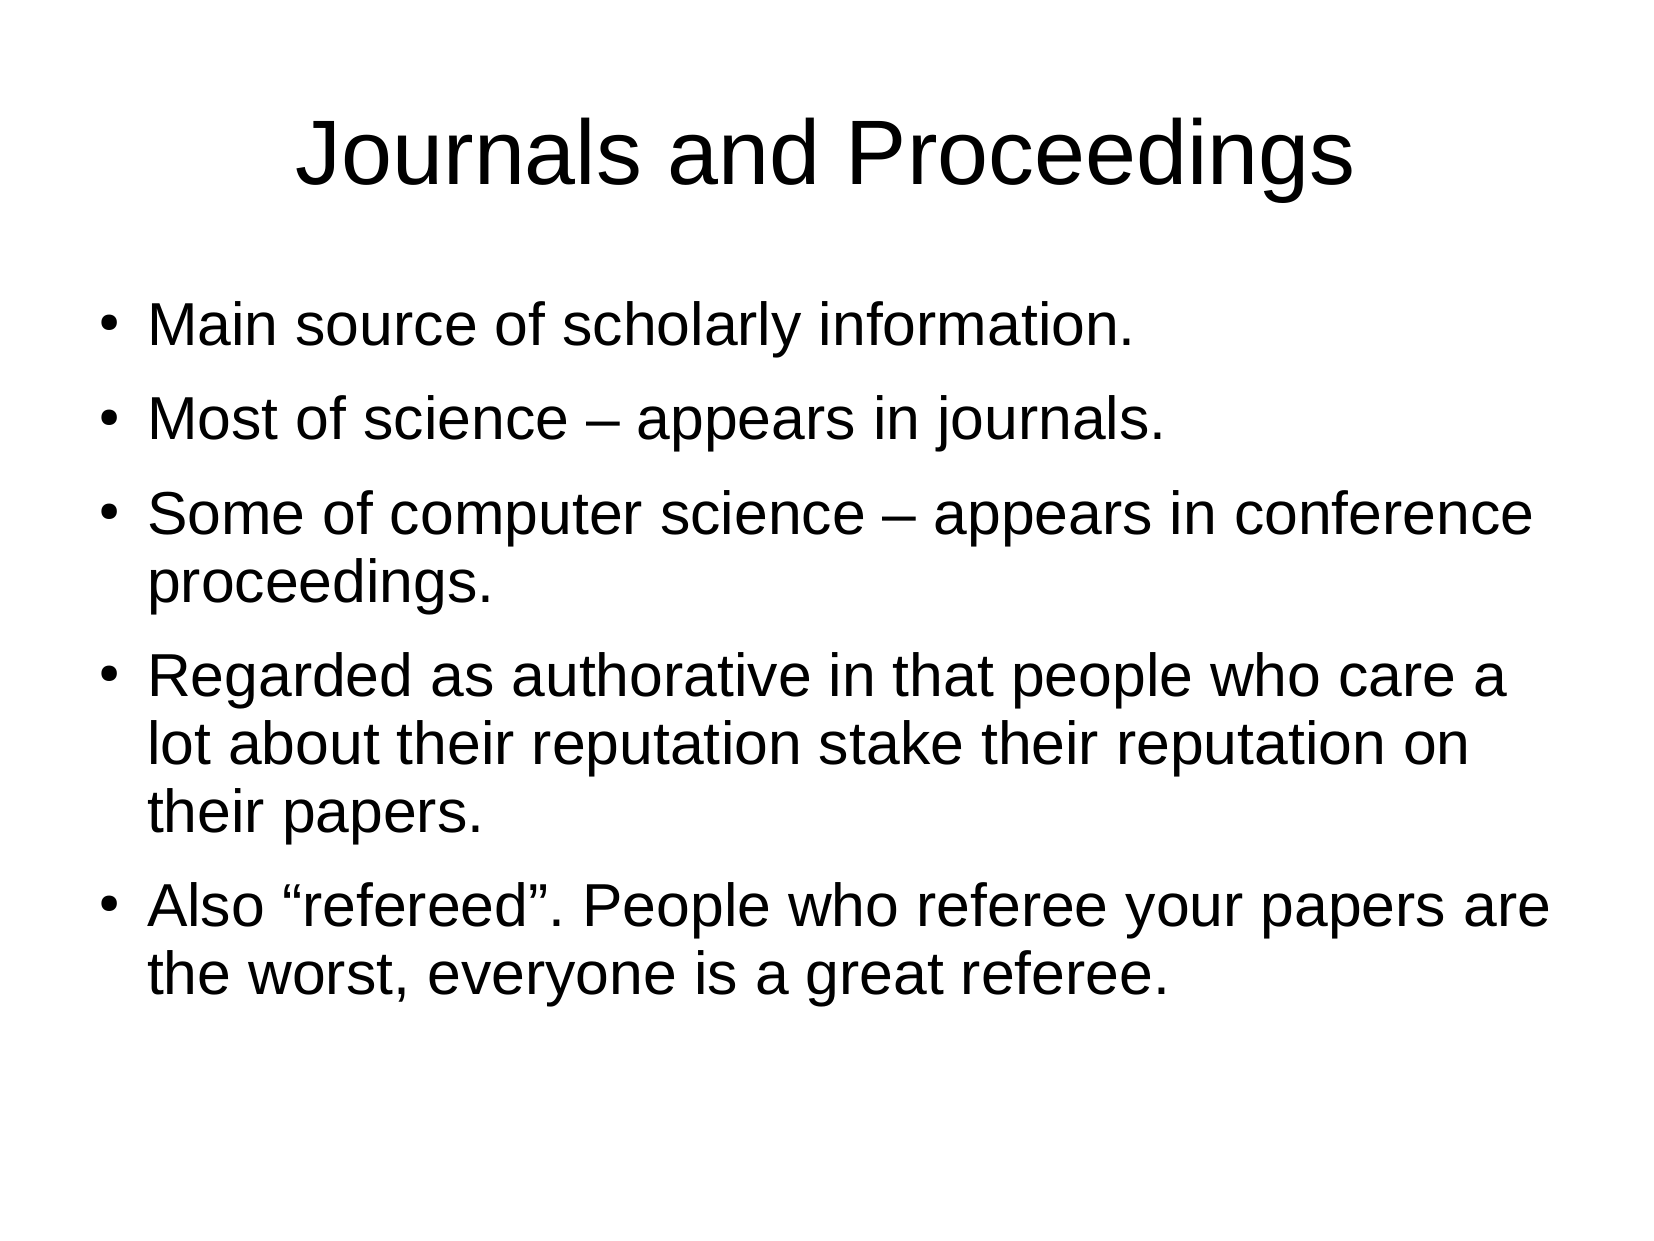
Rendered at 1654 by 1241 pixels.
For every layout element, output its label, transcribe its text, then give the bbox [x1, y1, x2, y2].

list Main source of scholarly information. Most of science – appears in journals. Some of computer science – appears in conference proceedings. Regarded as authorative in that people who care a lot about their reputation stake their reputation on their papers. Also “refereed”. People who referee your papers are the worst, everyone is a great referee. [82, 290, 1571, 1010]
title Journals and Proceedings [82, 49, 1571, 257]
